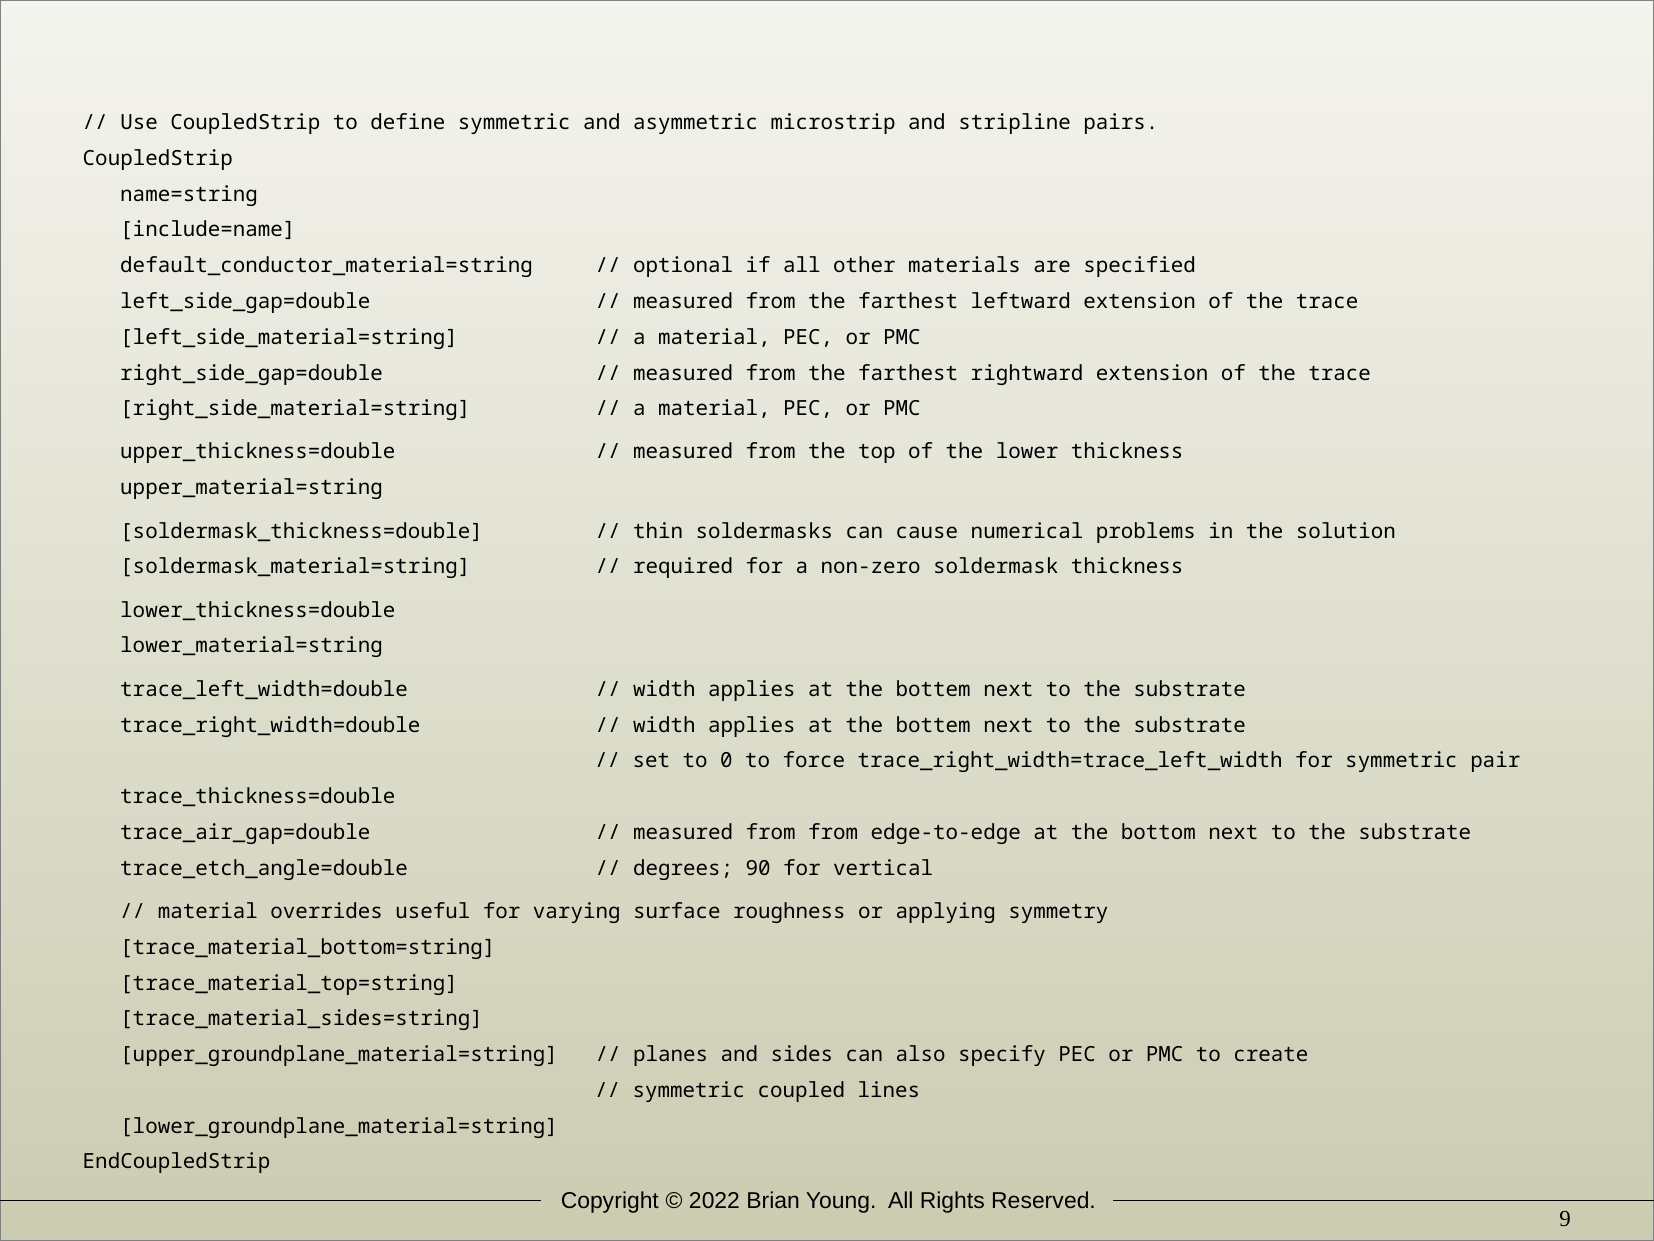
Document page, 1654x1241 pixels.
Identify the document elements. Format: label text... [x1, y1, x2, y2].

list // Use CoupledStrip to define symmetric and asymmetric microstrip and stripline pairs. CoupledStrip name=string [include=name] default_conductor_material=string // optional if all other materials are specified left_side_gap=double // measured from the farthest leftward extension of the trace [left_side_material=string] // a material, PEC, or PMC right_side_gap=double // measured from the farthest rightward extension of the trace [right_side_material=string] // a material, PEC, or PMC upper_thickness=double // measured from the top of the lower thickness upper_material=string [soldermask_thickness=double] // thin soldermasks can cause numerical problems in the solution [soldermask_material=string] // required for a non-zero soldermask thickness lower_thickness=double lower_material=string trace_left_width=double // width applies at the bottem next to the substrate trace_right_width=double // width applies at the bottem next to the substrate // set to 0 to force trace_right_width=trace_left_width for symmetric pair trace_thickness=double trace_air_gap=double // measured from from edge-to-edge at the bottom next to the substrate trace_etch_angle=double // degrees; 90 for vertical // material overrides useful for varying surface roughness or applying symmetry [trace_material_bottom=string] [trace_material_top=string] [trace_material_sides=string] [upper_groundplane_material=string] // planes and sides can also specify PEC or PMC to create // symmetric coupled lines [lower_groundplane_material=string] EndCoupledStrip [82, 107, 1571, 1059]
